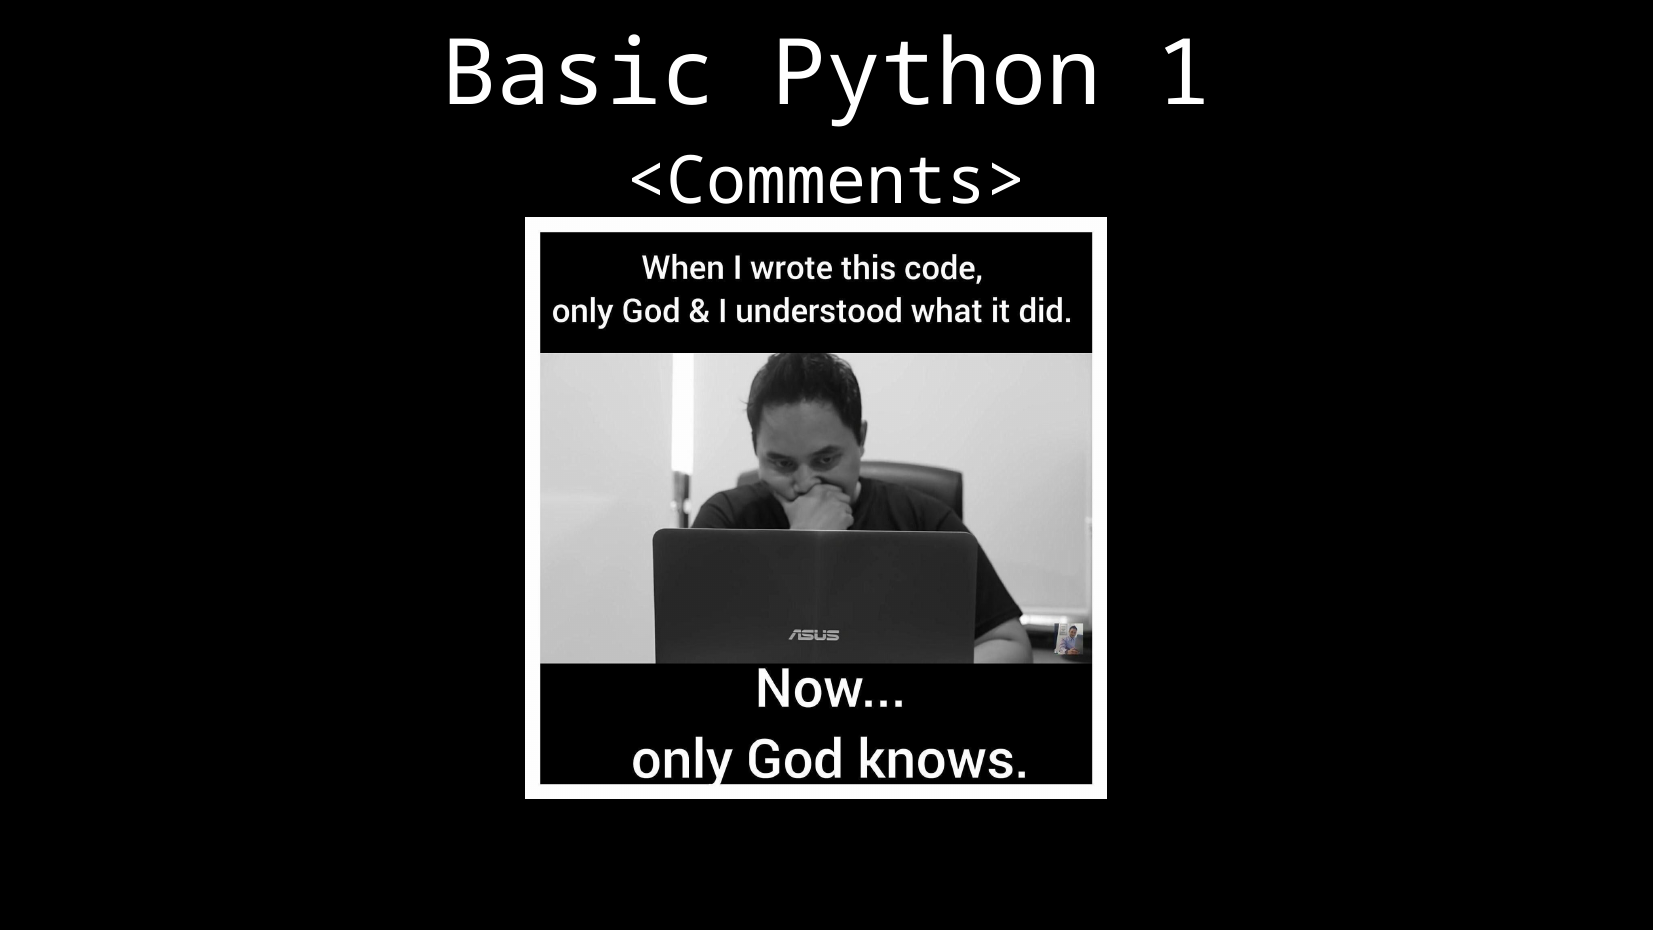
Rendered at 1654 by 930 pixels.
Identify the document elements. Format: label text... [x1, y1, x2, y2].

picture [525, 217, 1107, 799]
title Basic Python 1 <Comments> [82, 35, 1571, 194]
